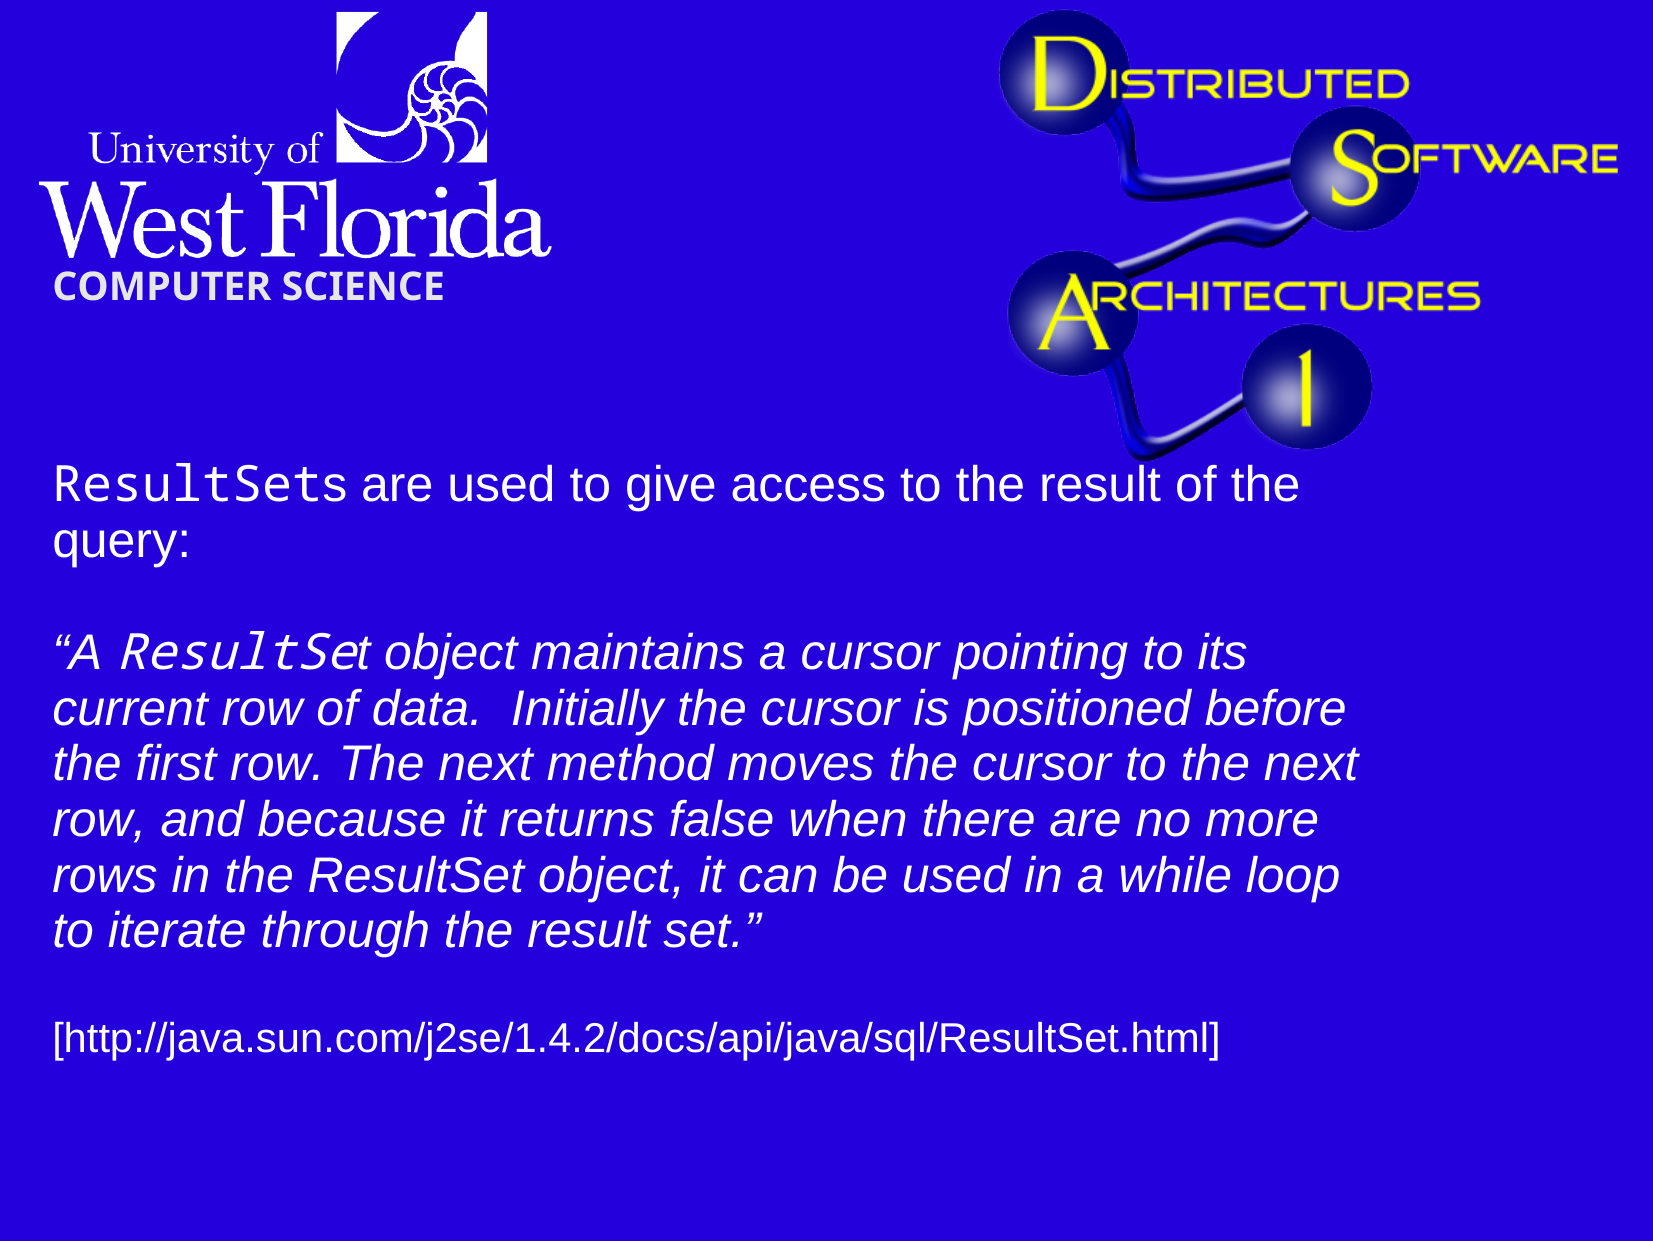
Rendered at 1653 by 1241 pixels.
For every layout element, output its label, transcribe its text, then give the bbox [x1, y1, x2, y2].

text_box ResultSets are used to give access to the result of the query: “A ResultSet object maintains a cursor pointing to its current row of data. Initially the cursor is positioned before the first row. The next method moves the cursor to the next row, and because it returns false when there are no more rows in the ResultSet object, it can be used in a while loop to iterate through the result set.” [http://java.sun.com/j2se/1.4.2/docs/api/java/sql/ResultSet.html] [37, 450, 1388, 801]
picture [910, 0, 1653, 506]
text_box COMPUTER SCIENCE [37, 262, 563, 316]
picture [37, 0, 559, 262]
